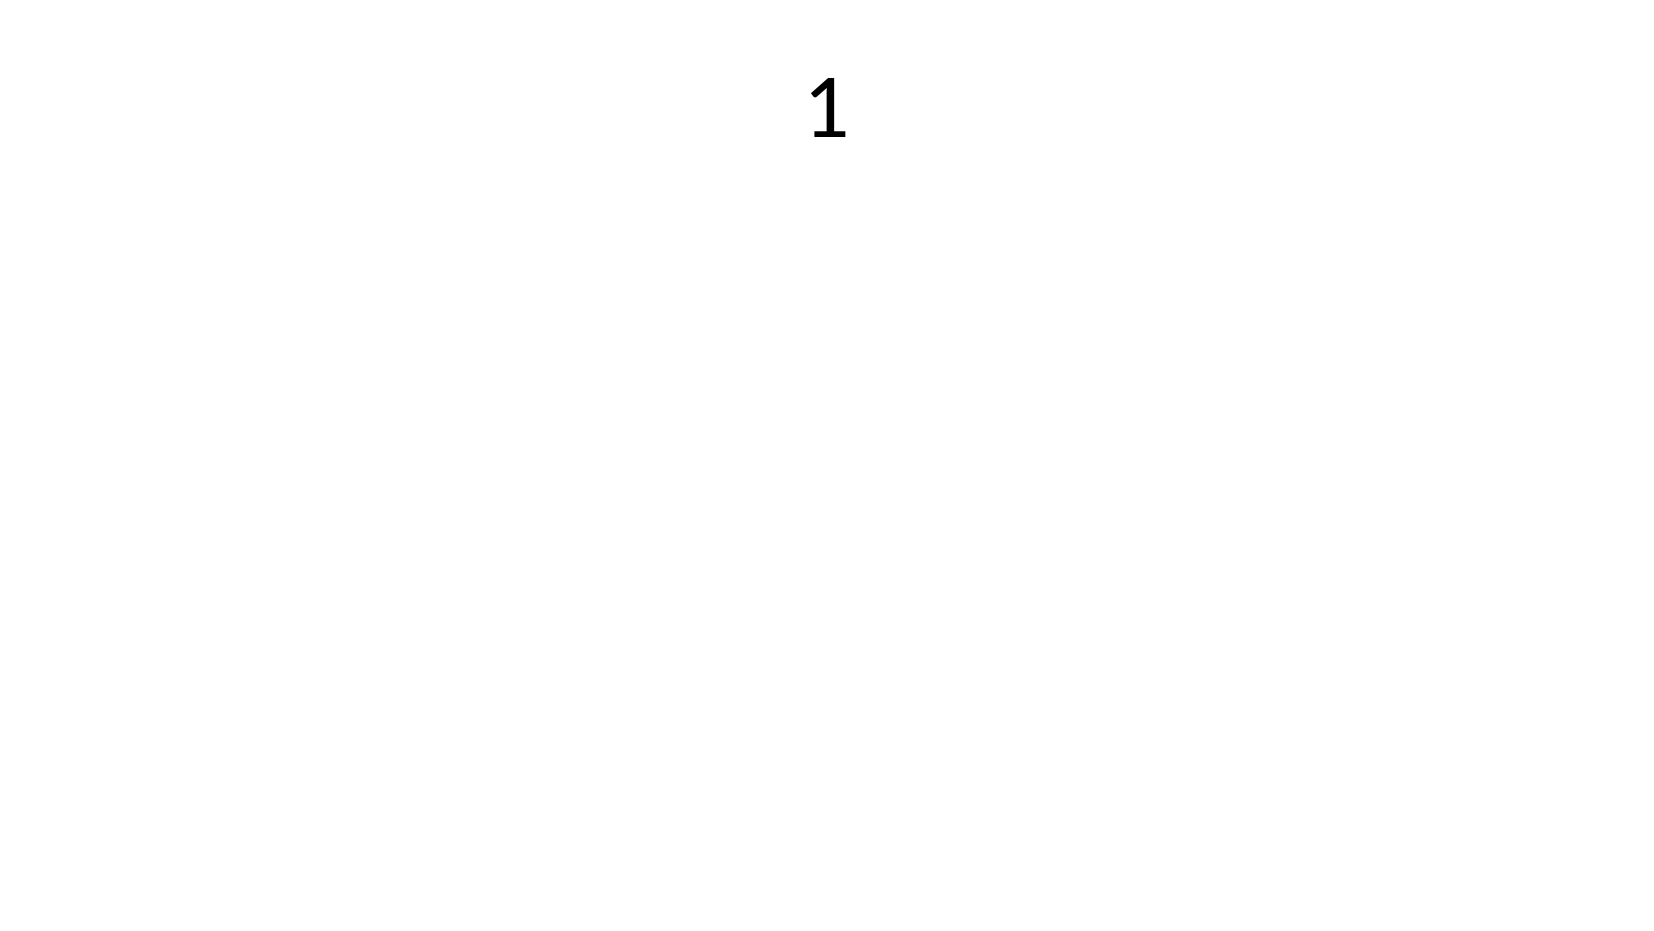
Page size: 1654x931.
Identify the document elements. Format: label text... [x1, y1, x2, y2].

title 1 [82, 37, 1571, 193]
